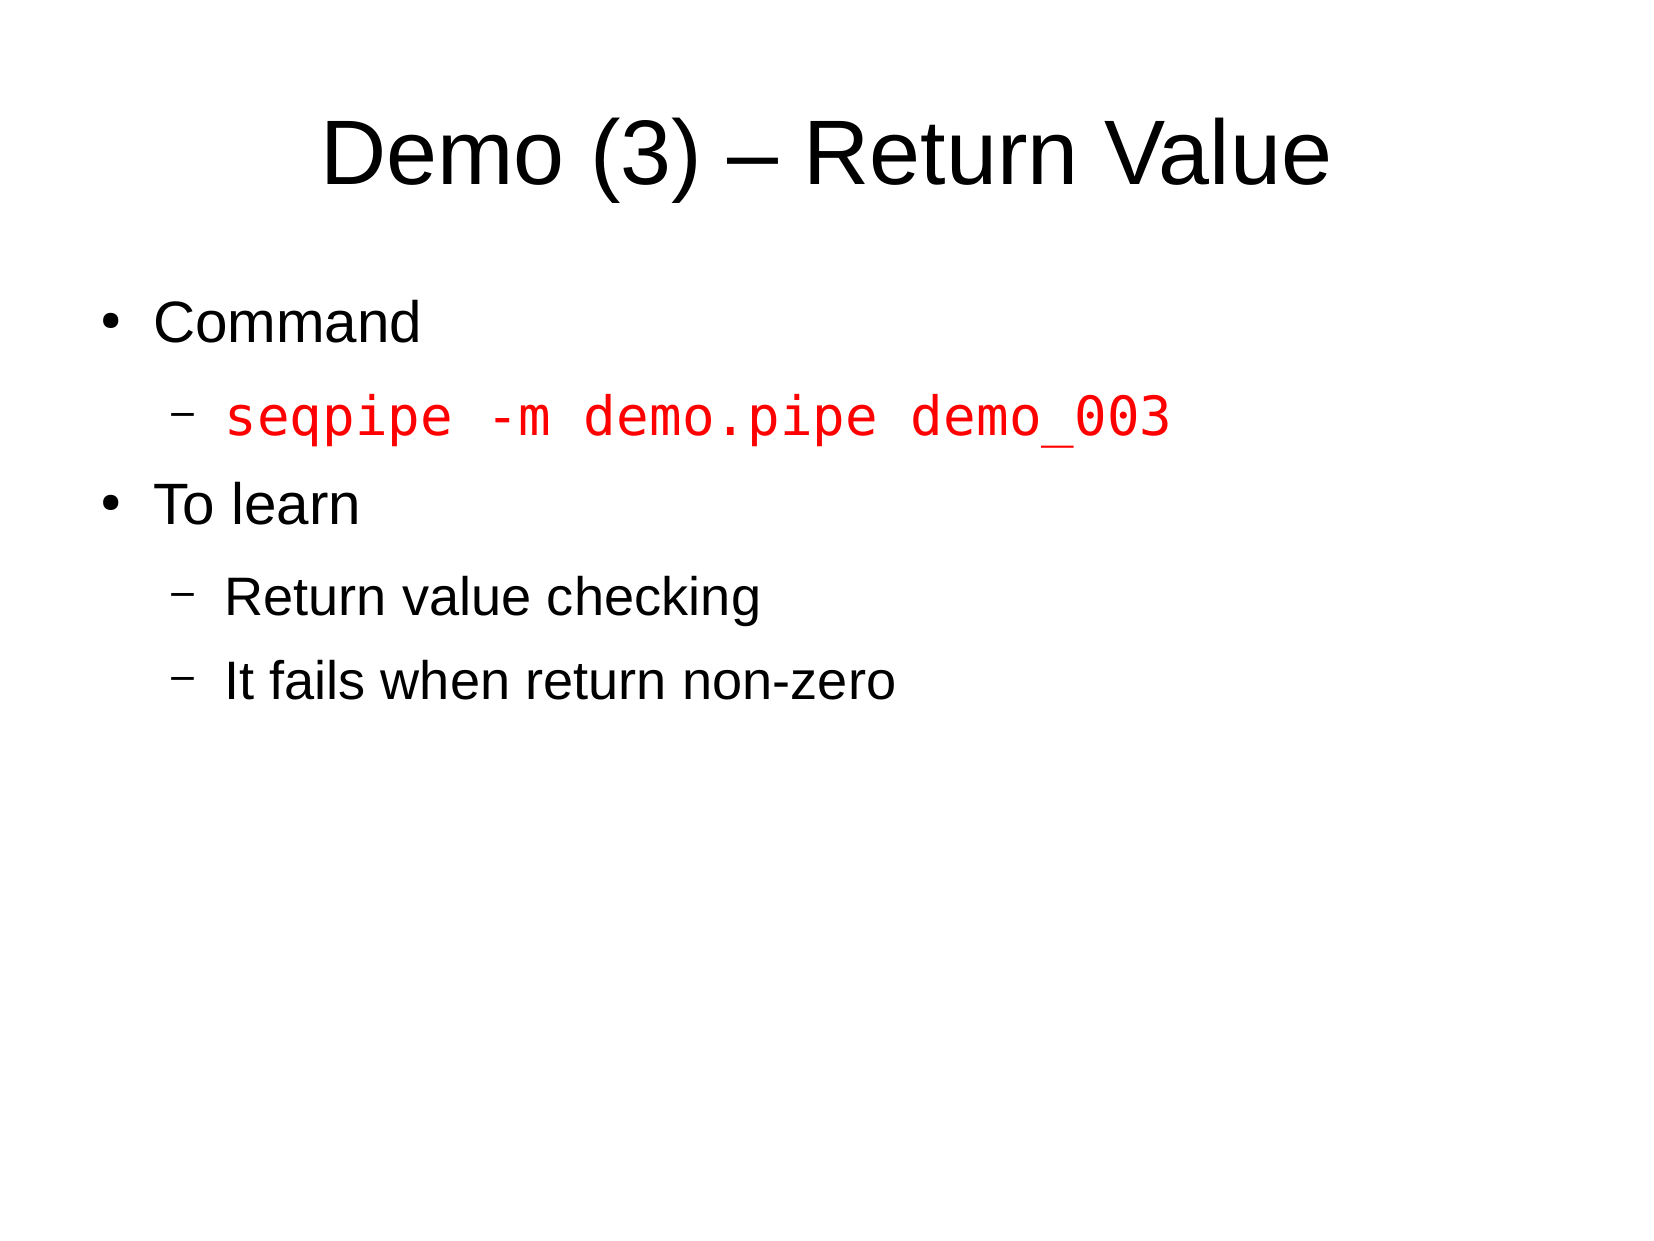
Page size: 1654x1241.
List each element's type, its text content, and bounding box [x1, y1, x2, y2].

list Command seqpipe -m demo.pipe demo_003 To learn Return value checking It fails when return non-zero [82, 290, 1538, 1010]
title Demo (3) – Return Value [82, 49, 1571, 257]
